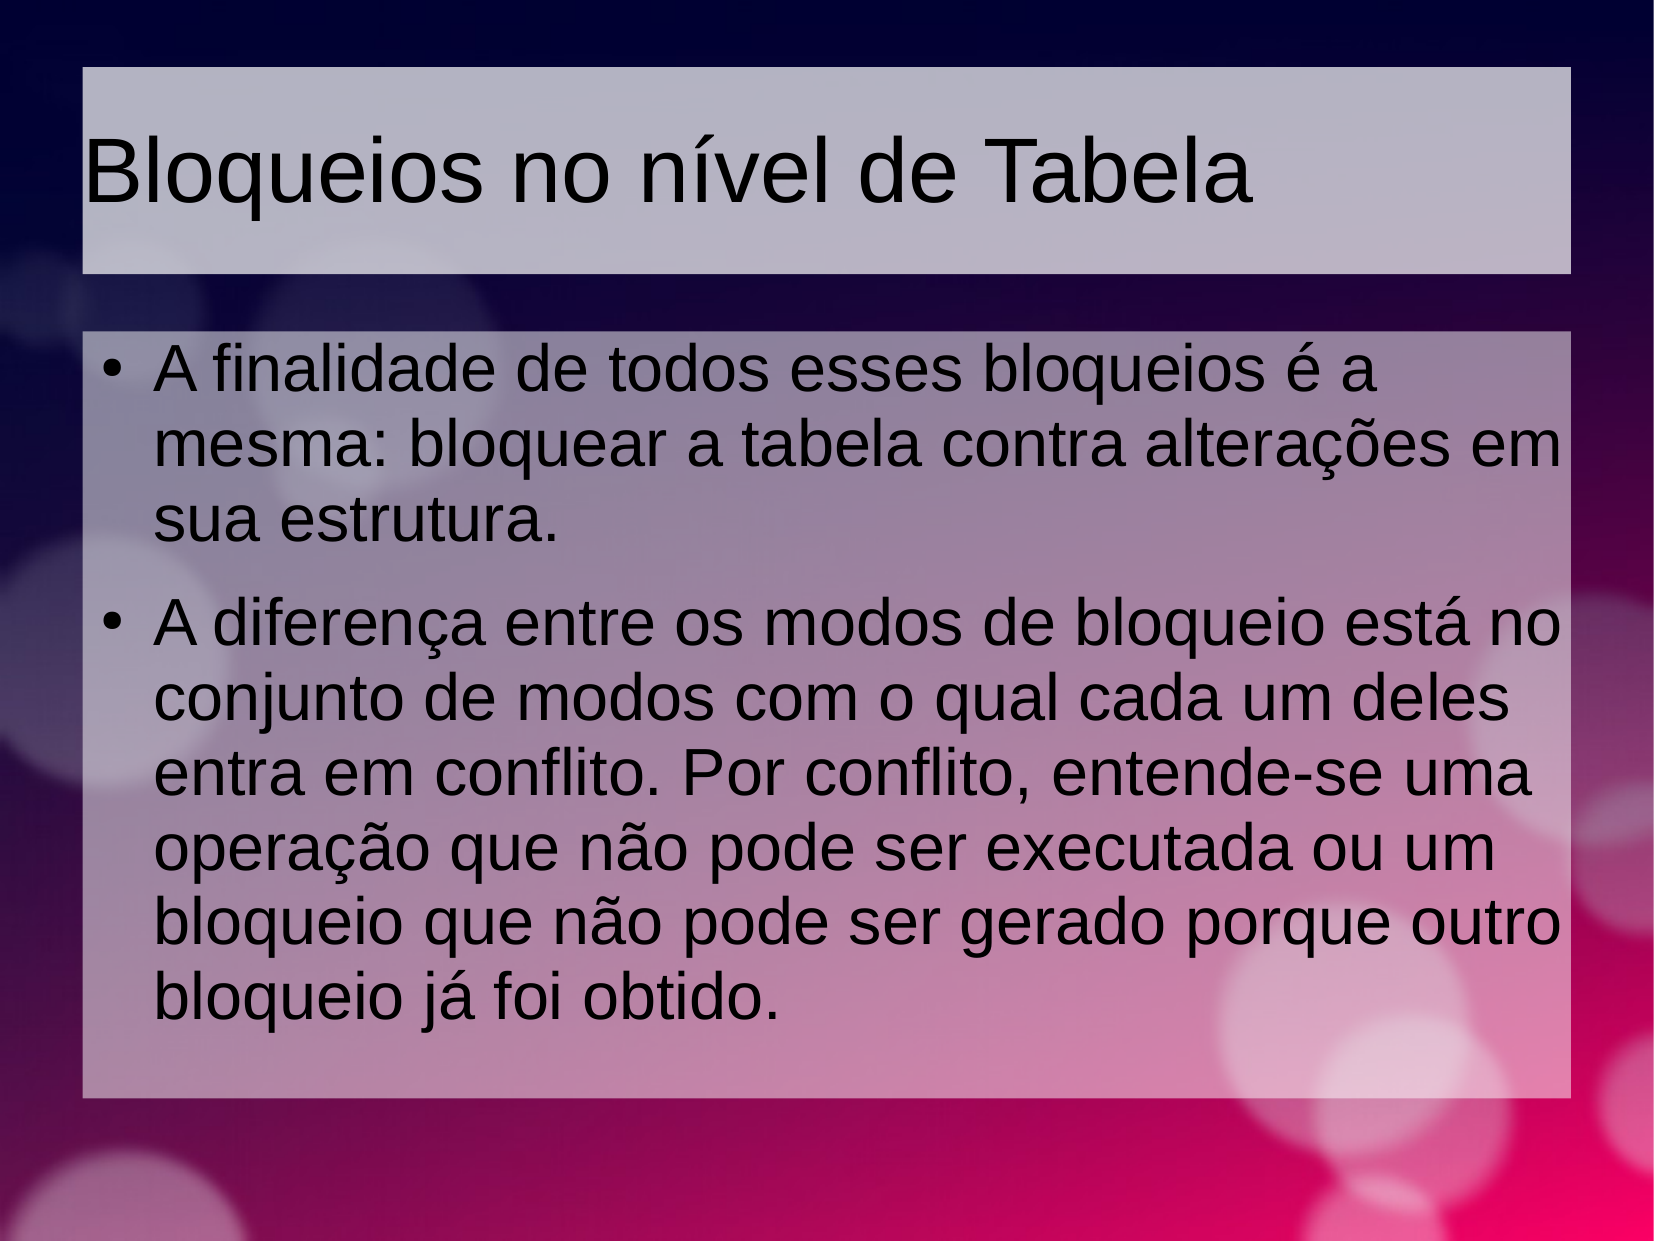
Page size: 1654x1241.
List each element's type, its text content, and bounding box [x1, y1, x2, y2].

picture [0, 0, 1654, 1241]
list A finalidade de todos esses bloqueios é a mesma: bloquear a tabela contra alterações em sua estrutura. A diferença entre os modos de bloqueio está no conjunto de modos com o qual cada um deles entra em conflito. Por conflito, entende-se uma operação que não pode ser executada ou um bloqueio que não pode ser gerado porque outro bloqueio já foi obtido. [82, 331, 1571, 1099]
title Bloqueios no nível de Tabela [82, 67, 1571, 275]
